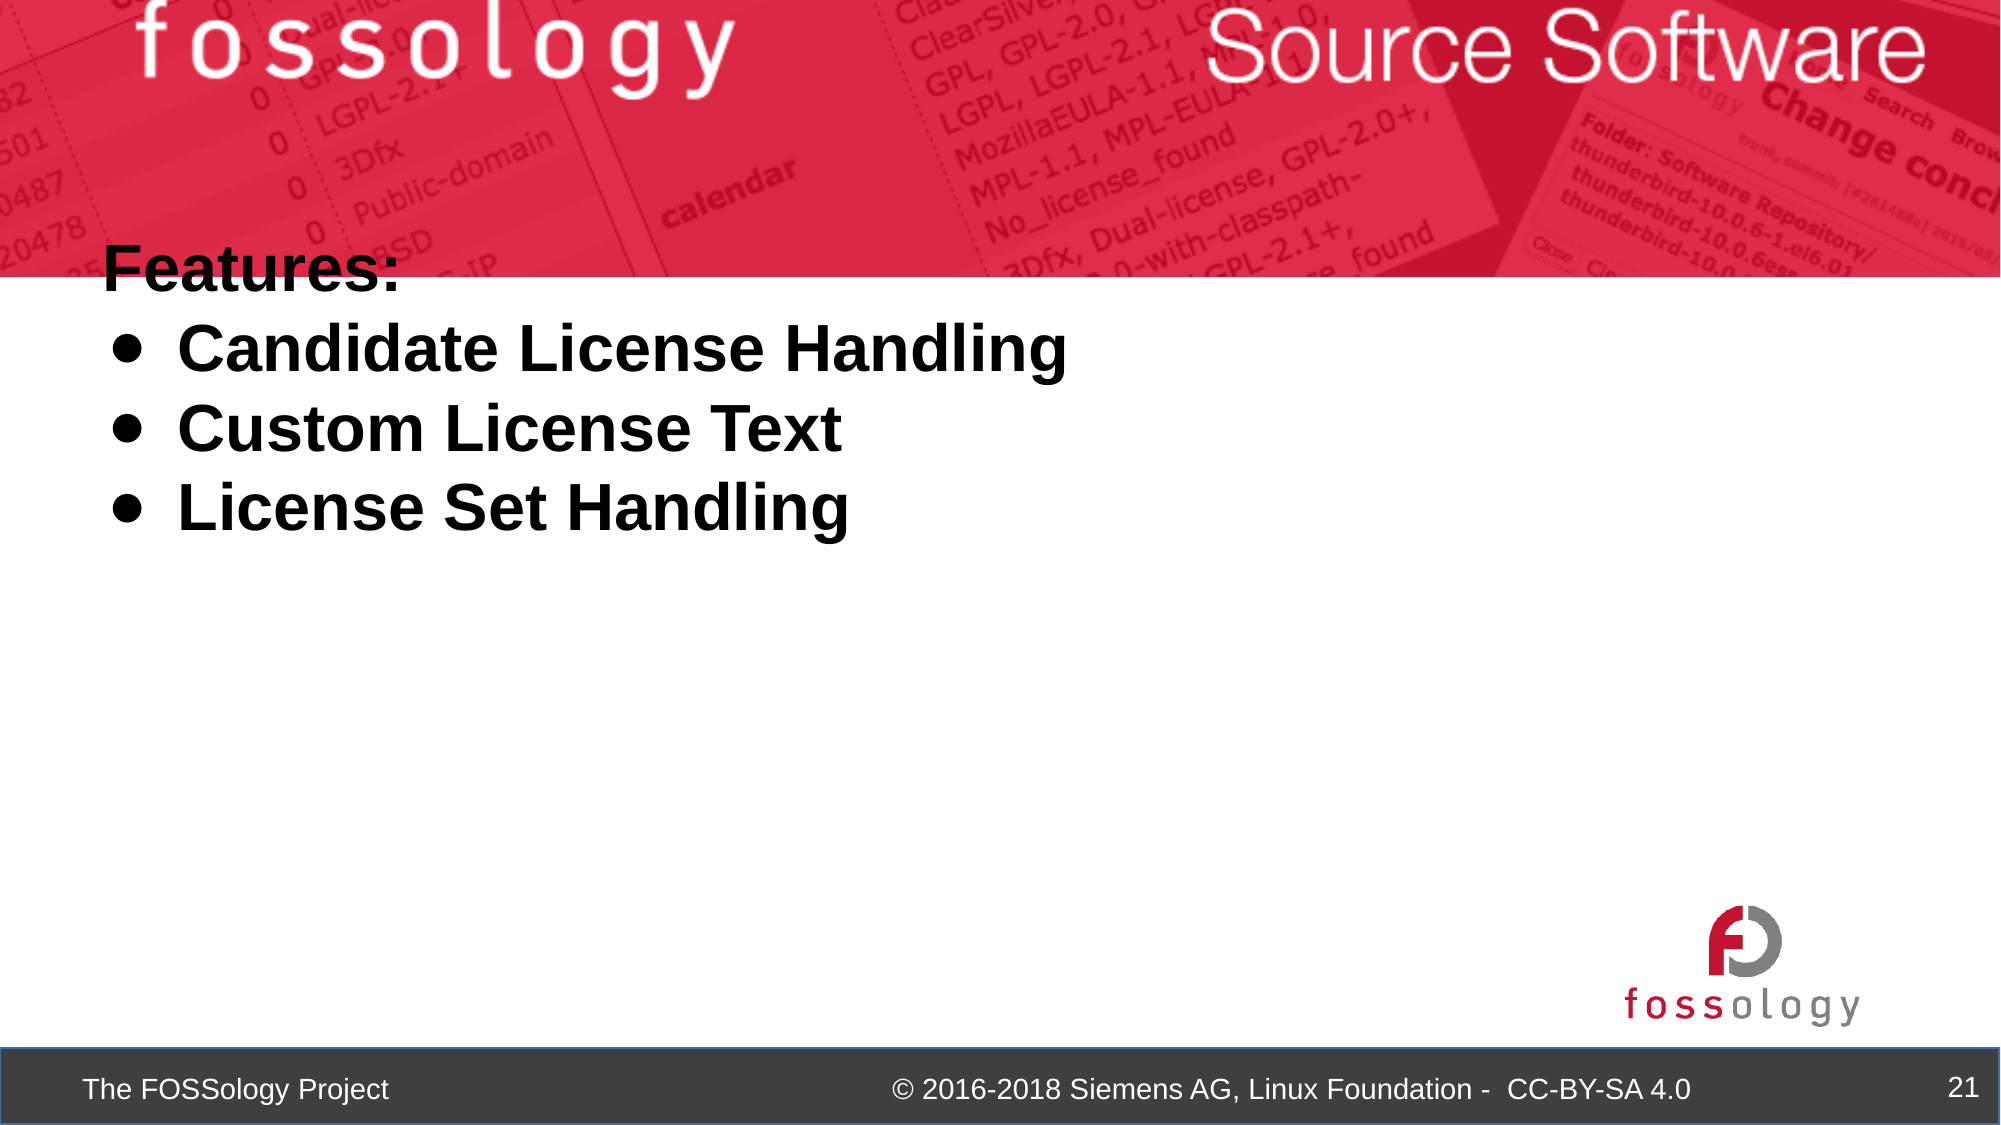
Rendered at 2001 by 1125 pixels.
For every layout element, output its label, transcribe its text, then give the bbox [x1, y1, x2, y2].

picture [0, 0, 2001, 277]
text_box Features: Candidate License Handling Custom License Text License Set Handling [0, 374, 2000, 583]
picture [318, 261, 332, 269]
picture [155, 261, 169, 269]
picture [1621, 901, 1863, 1030]
